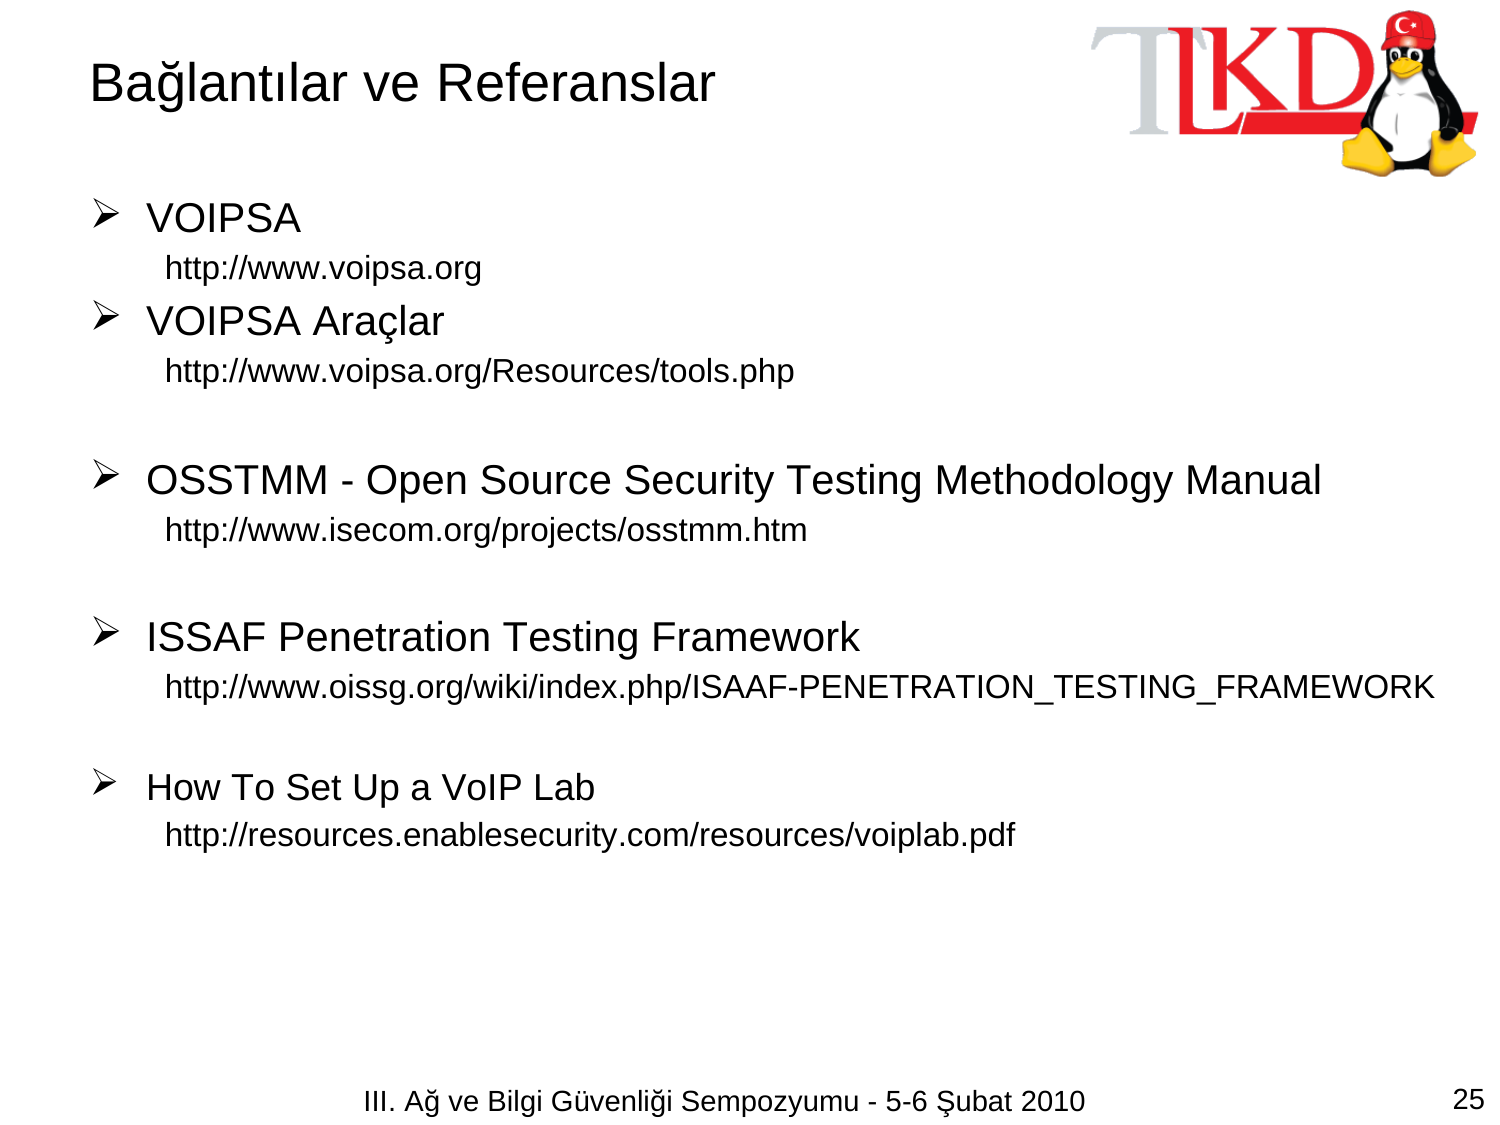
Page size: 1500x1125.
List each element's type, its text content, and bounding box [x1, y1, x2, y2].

picture [1087, 0, 1491, 188]
list VOIPSA http://www.voipsa.org VOIPSA Araçlar http://www.voipsa.org/Resources/tools.php OSSTMM - Open Source Security Testing Methodology Manual http://www.isecom.org/projects/osstmm.htm ISSAF Penetration Testing Framework http://www.oissg.org/wiki/index.php/ISAAF-PENETRATION_TESTING_FRAMEWORK How To Set Up a VoIP Lab http://resources.enablesecurity.com/resources/voiplab.pdf [75, 187, 1463, 1005]
title Bağlantılar ve Referanslar [75, 45, 1070, 166]
